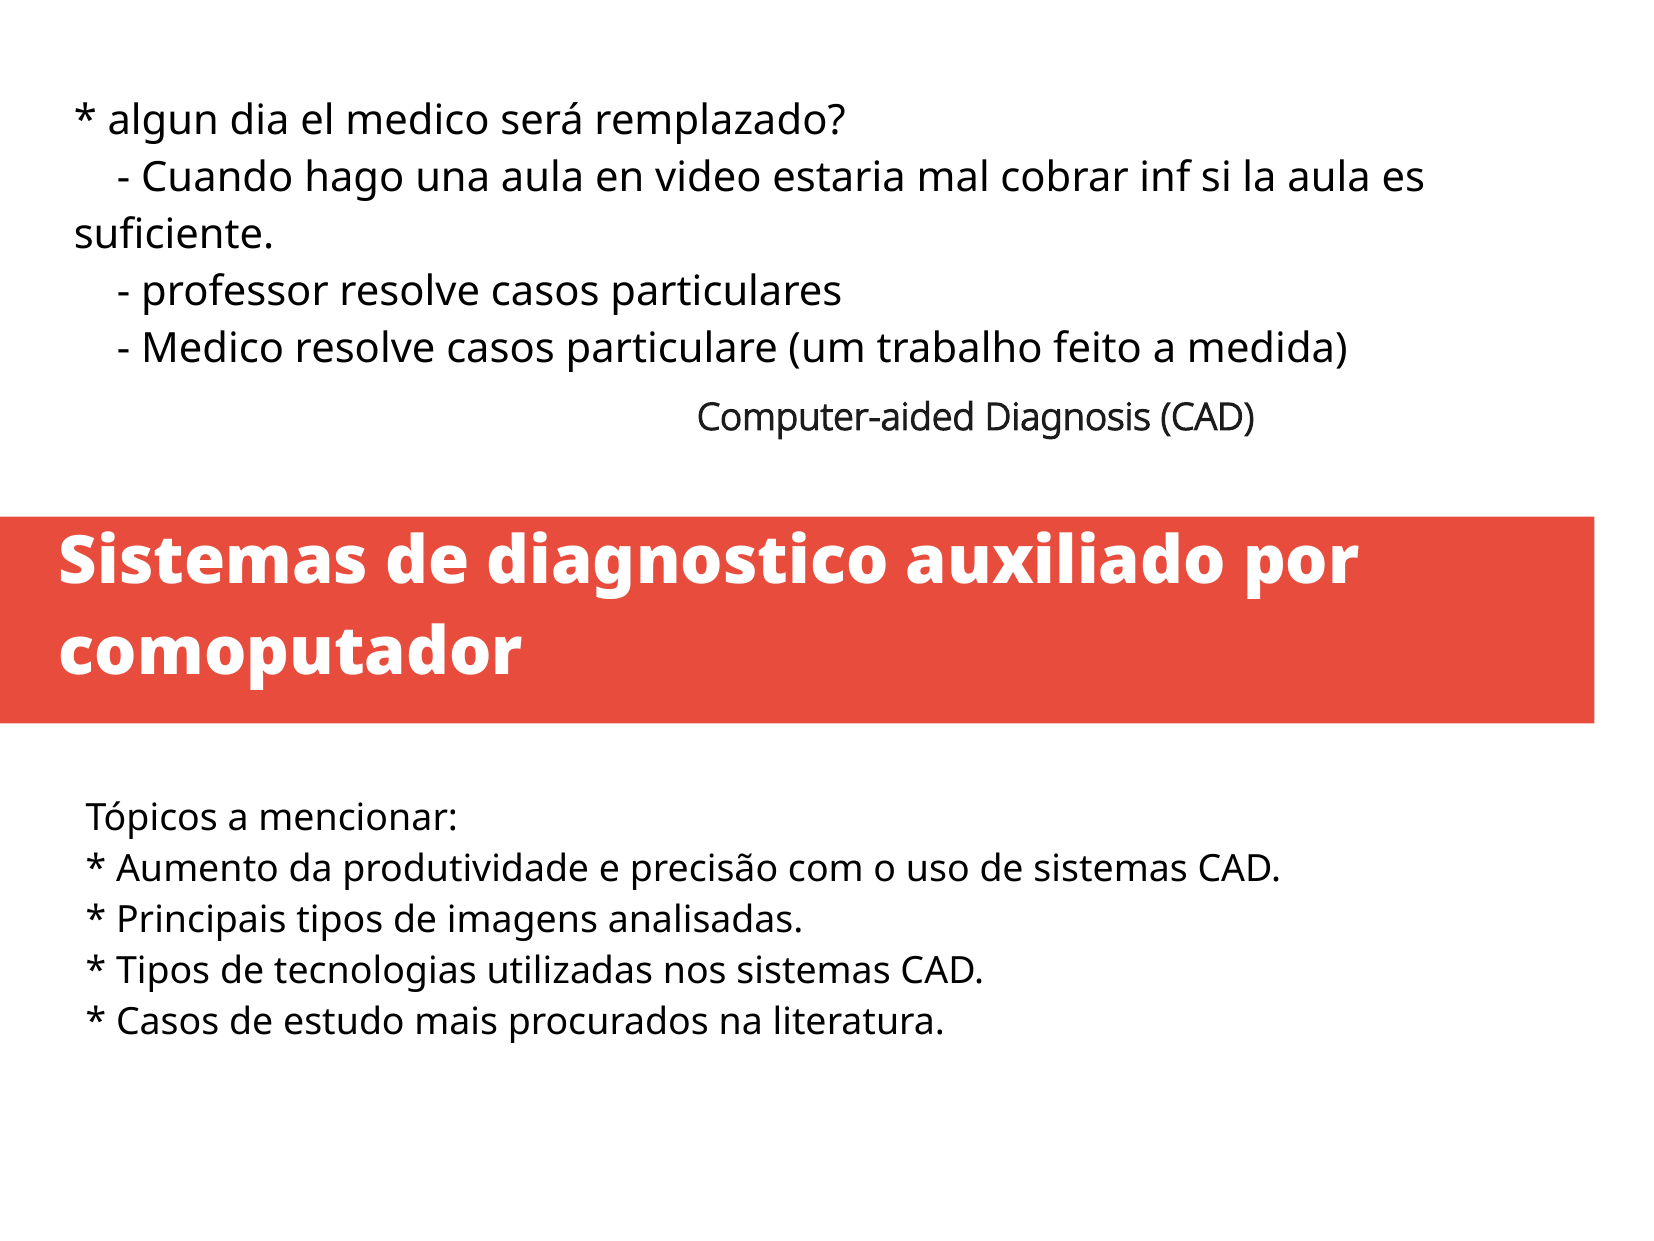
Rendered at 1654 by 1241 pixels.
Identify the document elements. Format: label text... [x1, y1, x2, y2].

text_box * algun dia el medico será remplazado? - Cuando hago una aula en video estaria mal cobrar inf si la aula es suficiente. - professor resolve casos particulares - Medico resolve casos particulare (um trabalho feito a medida) [59, 82, 1571, 449]
text_box Tópicos a mencionar: * Aumento da produtividade e precisão com o uso de sistemas CAD. * Principais tipos de imagens analisadas. * Tipos de tecnologias utilizadas nos sistemas CAD. * Casos de estudo mais procurados na literatura. [70, 732, 1583, 1009]
title Sistemas de diagnostico auxiliado por comoputador [59, 546, 1595, 694]
subtitle Computer-aided Diagnosis (CAD) [696, 389, 1607, 473]
